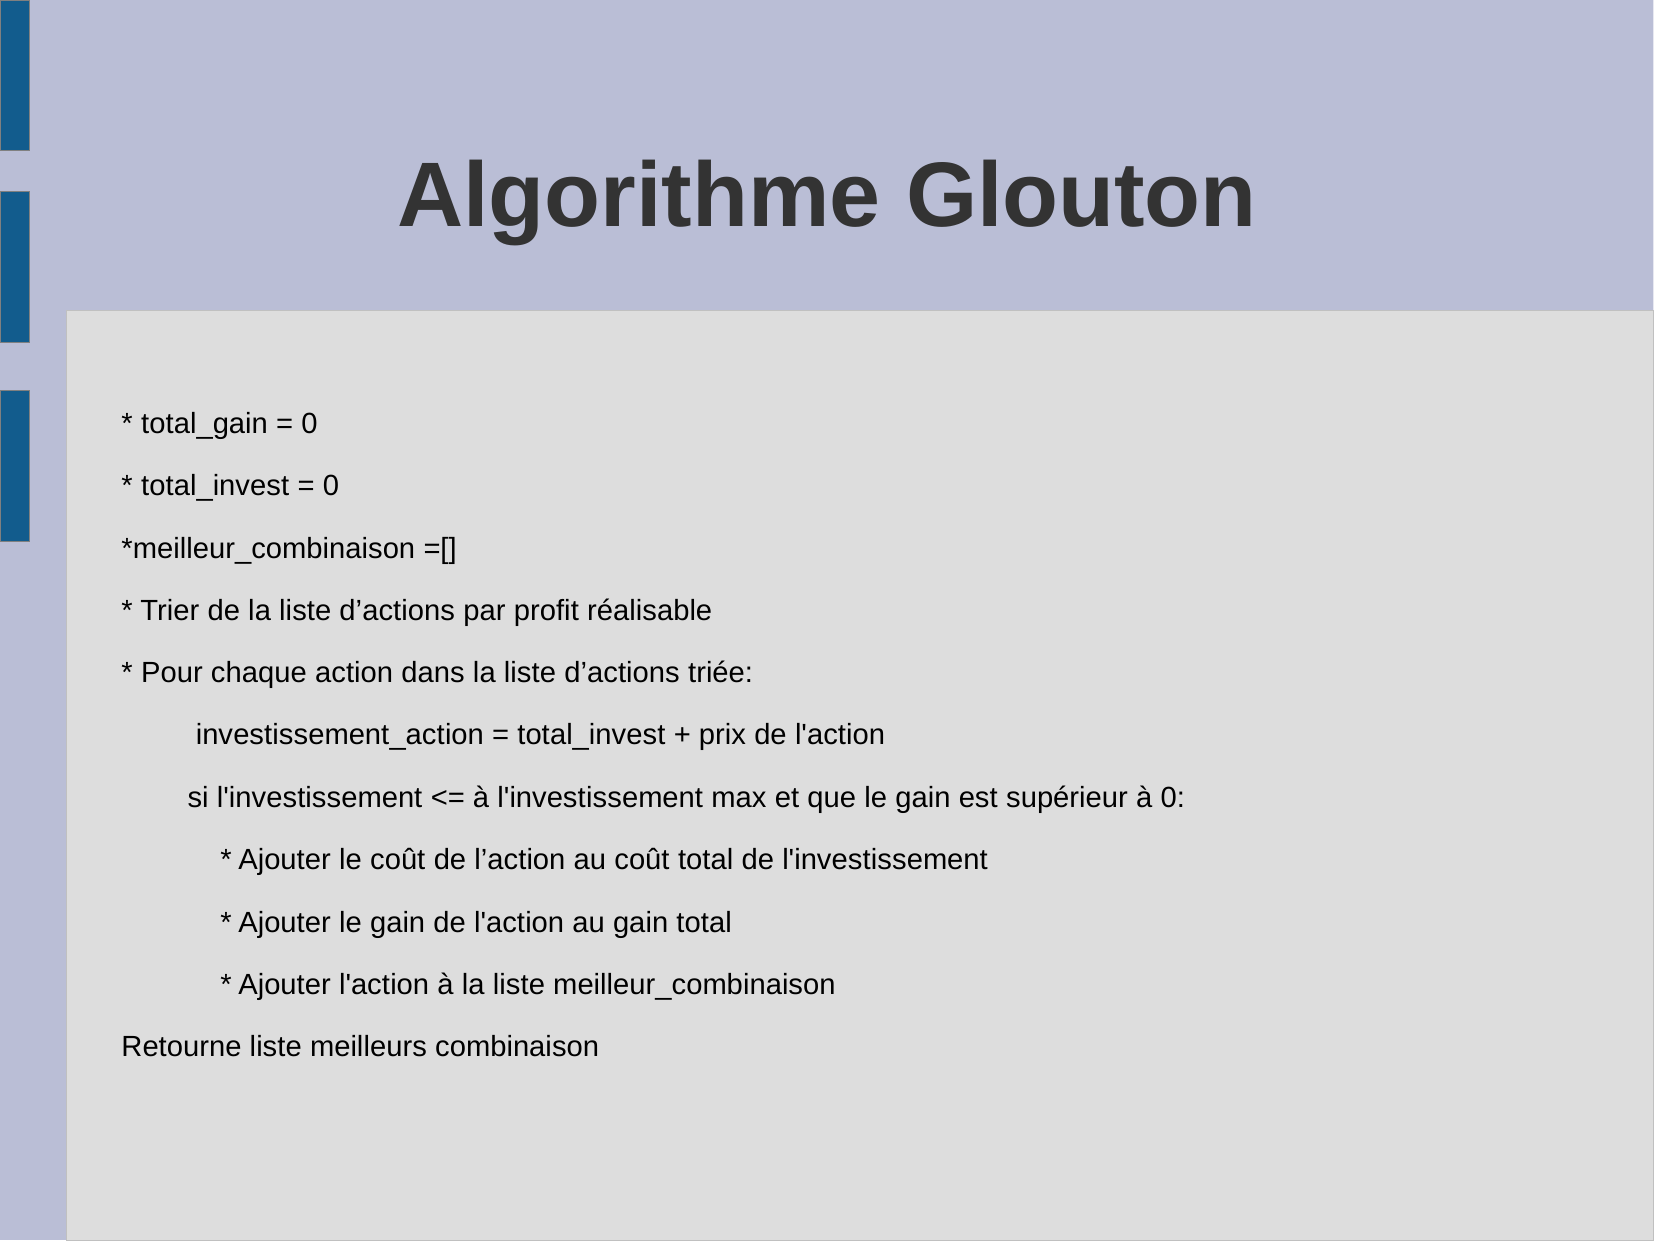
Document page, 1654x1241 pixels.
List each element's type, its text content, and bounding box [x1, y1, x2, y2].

title Algorithme Glouton [121, 91, 1534, 299]
list * total_gain = 0 * total_invest = 0 *meilleur_combinaison =[] * Trier de la liste d’actions par profit réalisable * Pour chaque action dans la liste d’actions triée: investissement_action = total_invest + prix de l'action si l'investissement <= à l'investissement max et que le gain est supérieur à 0: * Ajouter le coût de l’action au coût total de l'investissement * Ajouter le gain de l'action au gain total * Ajouter l'action à la liste meilleur_combinaison Retourne liste meilleurs combinaison [121, 344, 1418, 1127]
